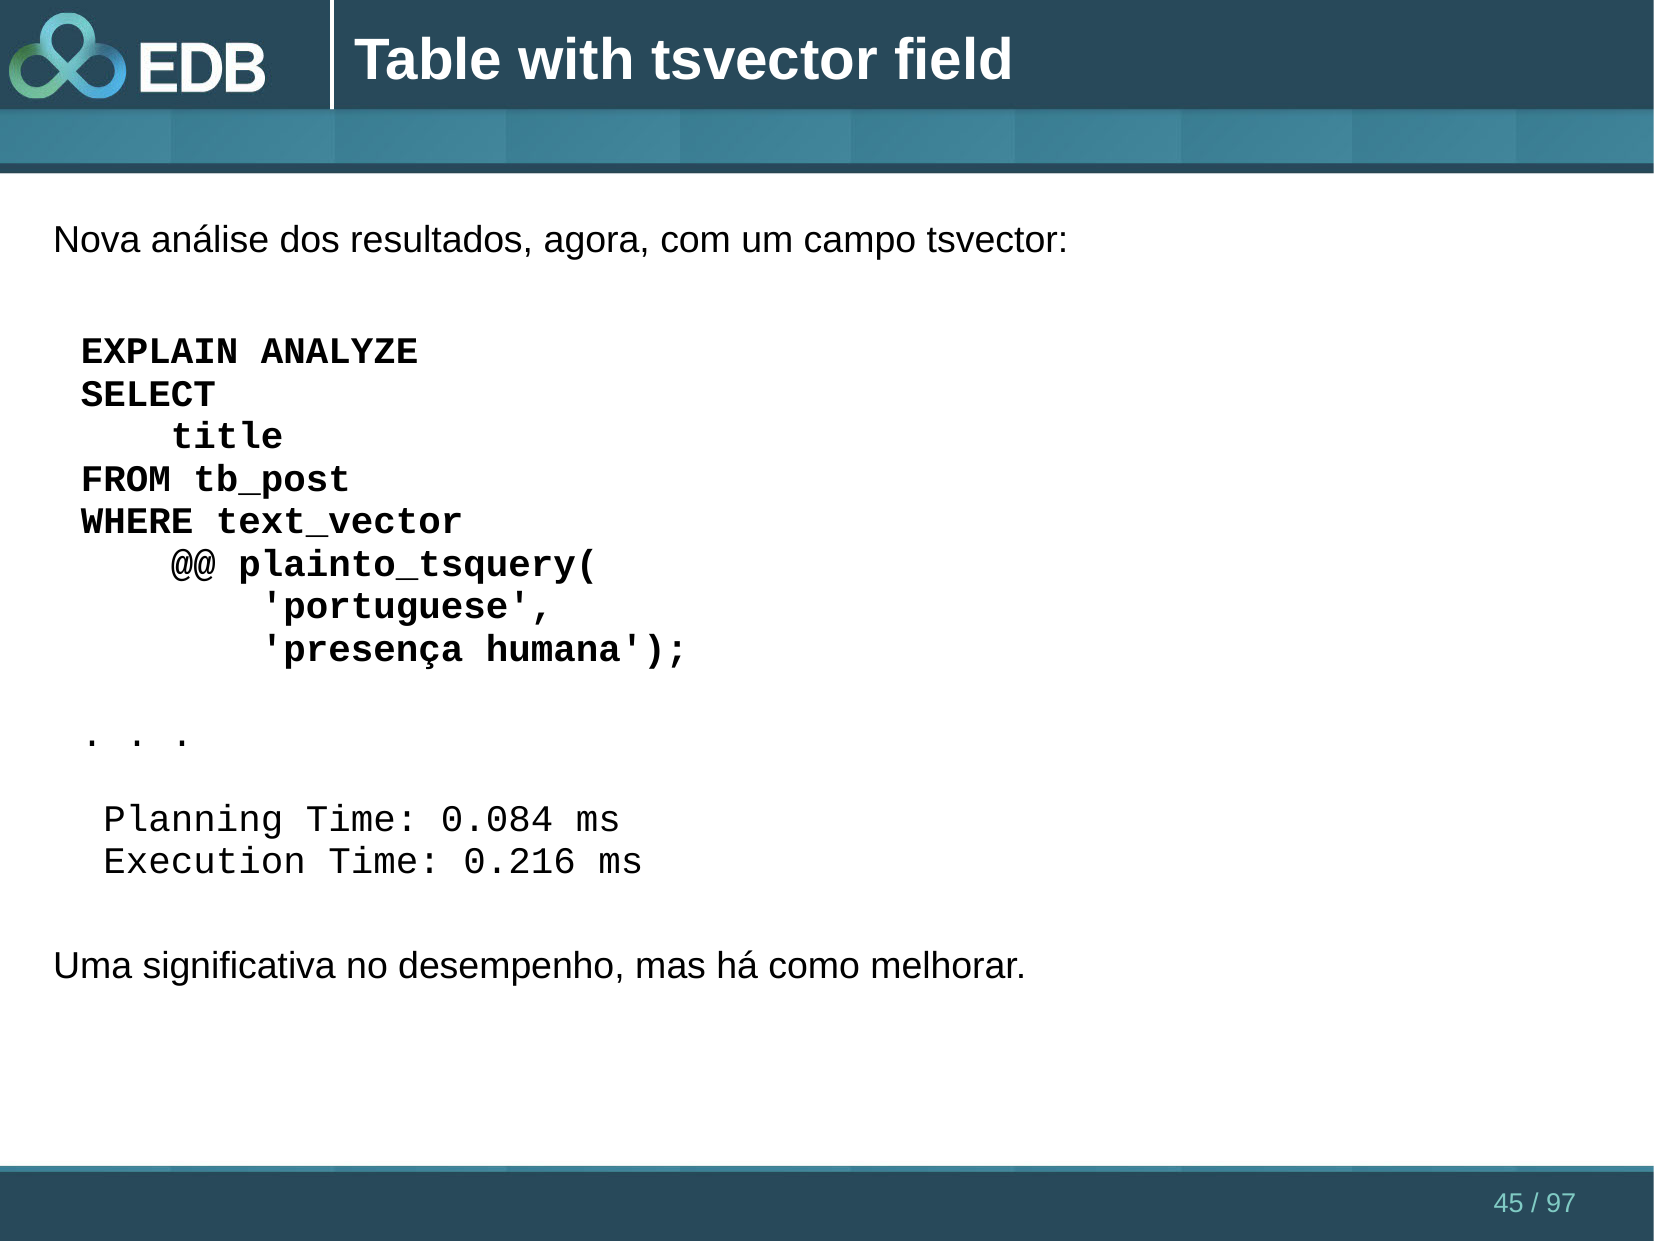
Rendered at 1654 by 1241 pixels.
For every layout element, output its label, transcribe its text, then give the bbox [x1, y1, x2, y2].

title Table with tsvector field [354, 0, 1625, 125]
text_box EXPLAIN ANALYZE SELECT title FROM tb_post WHERE text_vector @@ plainto_tsquery( 'portuguese', 'presença humana'); . . . Planning Time: 0.084 ms Execution Time: 0.216 ms [66, 324, 1447, 893]
list Uma significativa no desempenho, mas há como melhorar. [53, 945, 1542, 993]
list Nova análise dos resultados, agora, com um campo tsvector: [53, 218, 1542, 266]
picture [0, 0, 1654, 1241]
